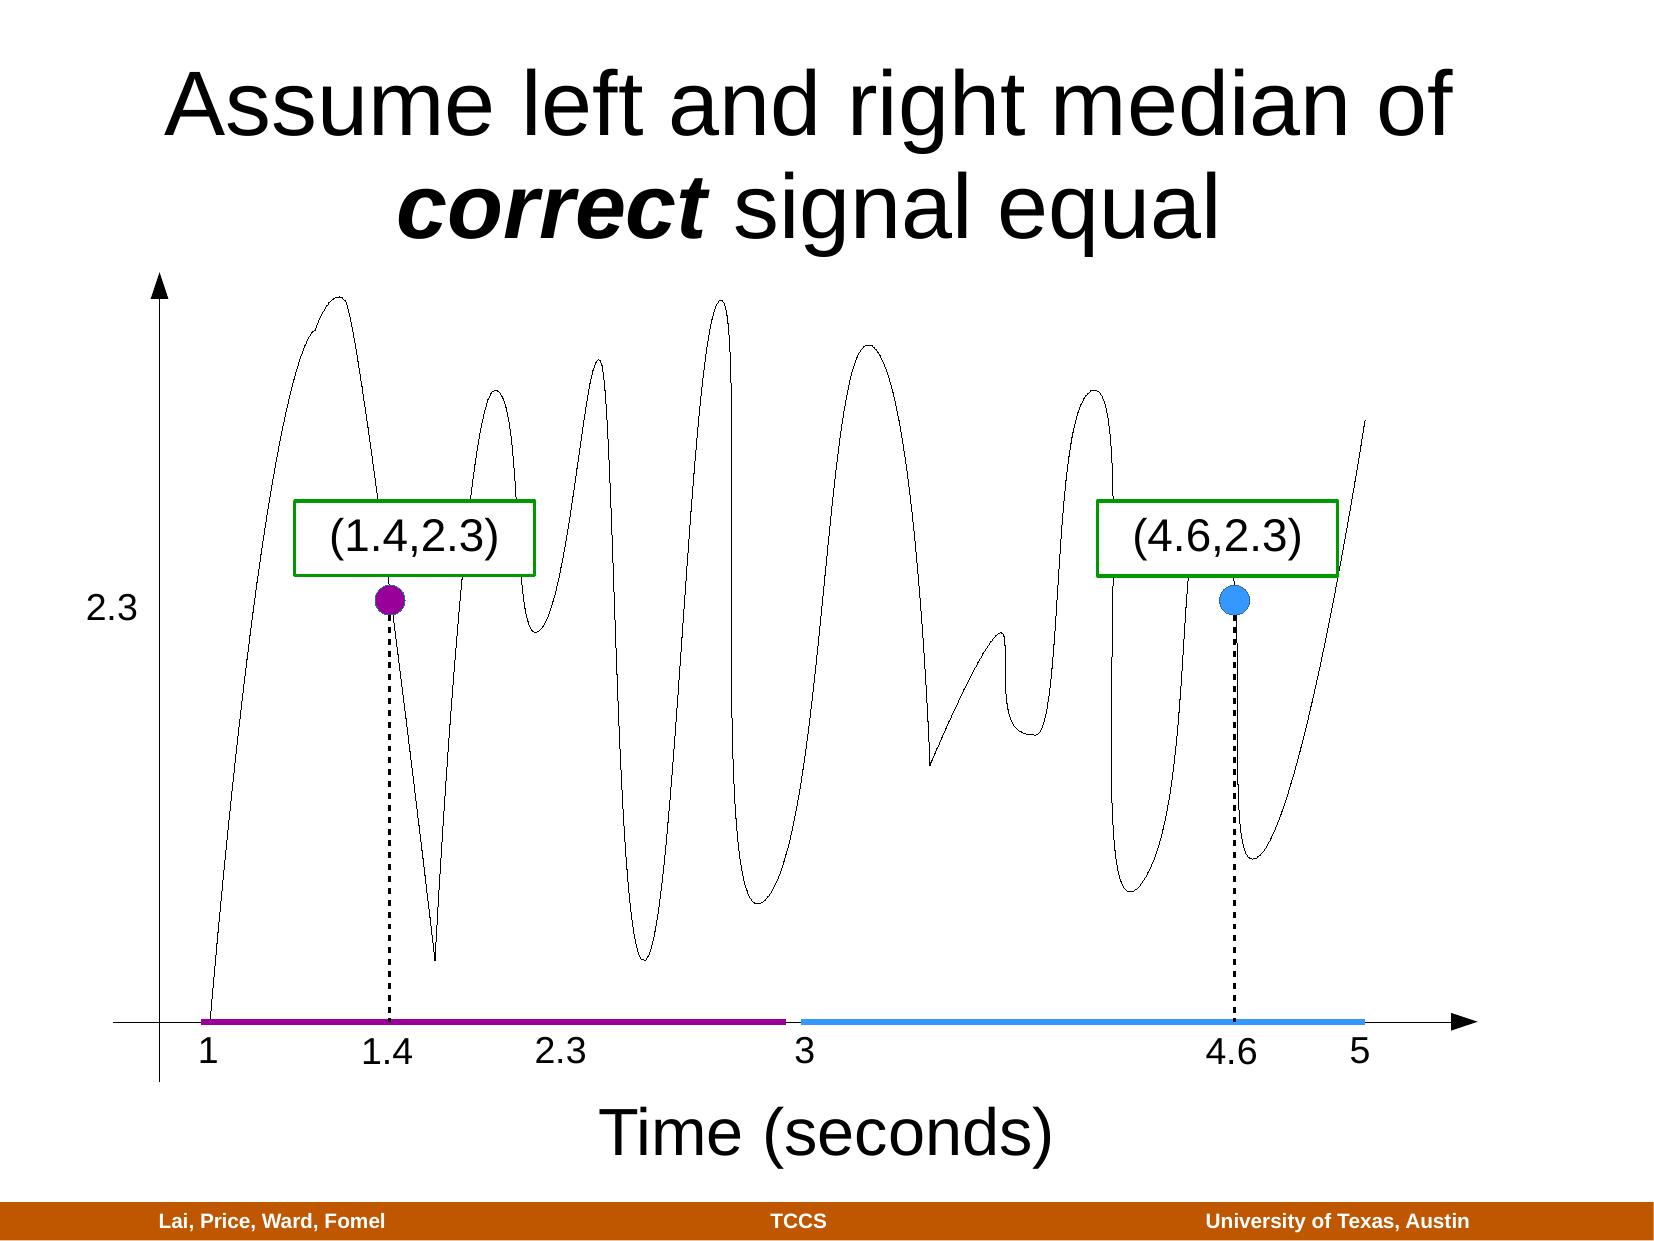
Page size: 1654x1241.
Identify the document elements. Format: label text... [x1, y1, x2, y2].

text_box [1219, 585, 1250, 615]
text_box (4.6,2.3) [1097, 501, 1338, 576]
text_box Assume left and right median of correct signal equal [45, 45, 1576, 266]
text_box (1.4,2.3) [294, 500, 535, 576]
text_box 1 [183, 1021, 274, 1079]
text_box 1.4 [346, 1023, 437, 1081]
text_box 2.3 [70, 579, 161, 636]
text_box 4.6 [1190, 1023, 1281, 1081]
text_box Time (seconds) [583, 1087, 1130, 1241]
text_box 2.3 [519, 1021, 610, 1079]
text_box 3 [779, 1021, 870, 1079]
text_box 5 [1334, 1021, 1425, 1079]
text_box [375, 585, 406, 615]
